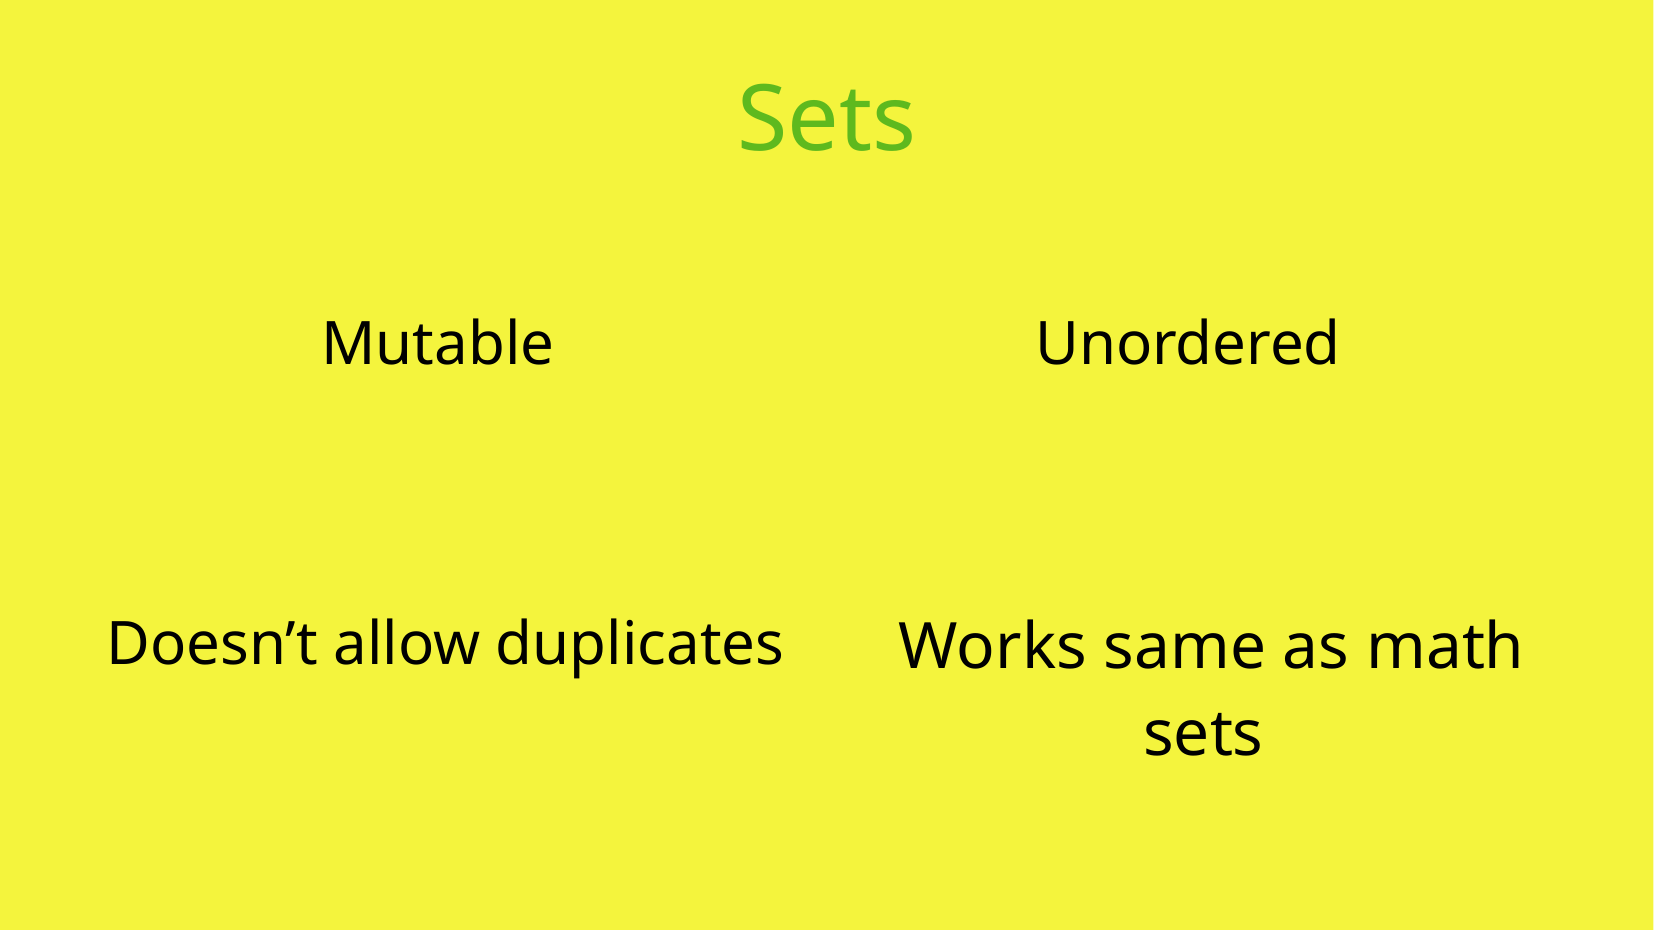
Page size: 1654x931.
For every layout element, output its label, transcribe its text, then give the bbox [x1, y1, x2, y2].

list Mutable [75, 300, 802, 383]
title Sets [82, 37, 1571, 193]
list Unordered [825, 300, 1552, 383]
list Doesn’t allow duplicates [82, 600, 809, 701]
list Works same as math sets [848, 600, 1576, 776]
